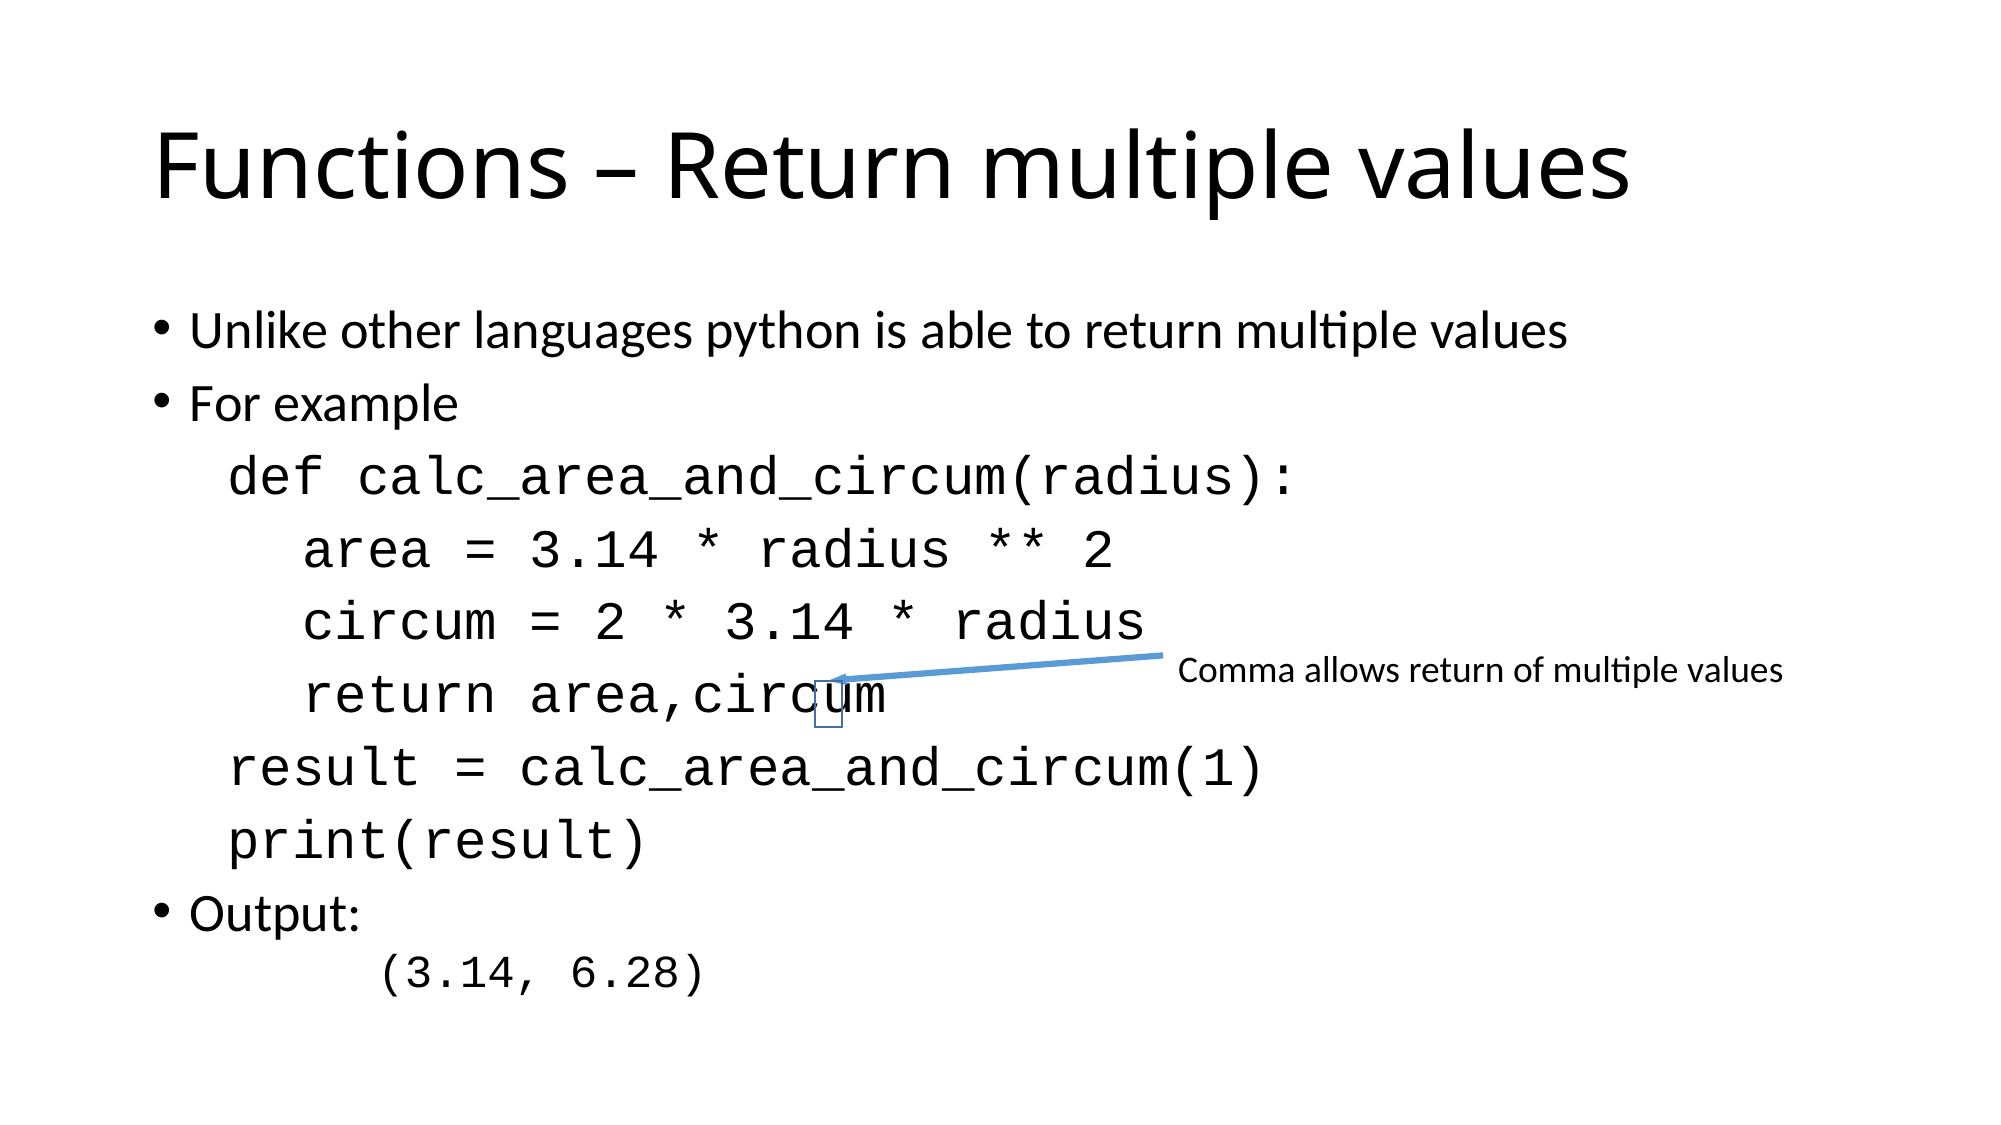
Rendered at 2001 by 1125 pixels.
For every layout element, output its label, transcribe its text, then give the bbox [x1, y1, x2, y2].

list Unlike other languages python is able to return multiple values For example def calc_area_and_circum(radius): area = 3.14 * radius ** 2 circum = 2 * 3.14 * radius return area,circum result = calc_area_and_circum(1) print(result) Output: (3.14, 6.28) [137, 299, 1863, 1014]
text_box Comma allows return of multiple values [1163, 637, 1806, 699]
title Functions – Return multiple values [137, 59, 1863, 278]
